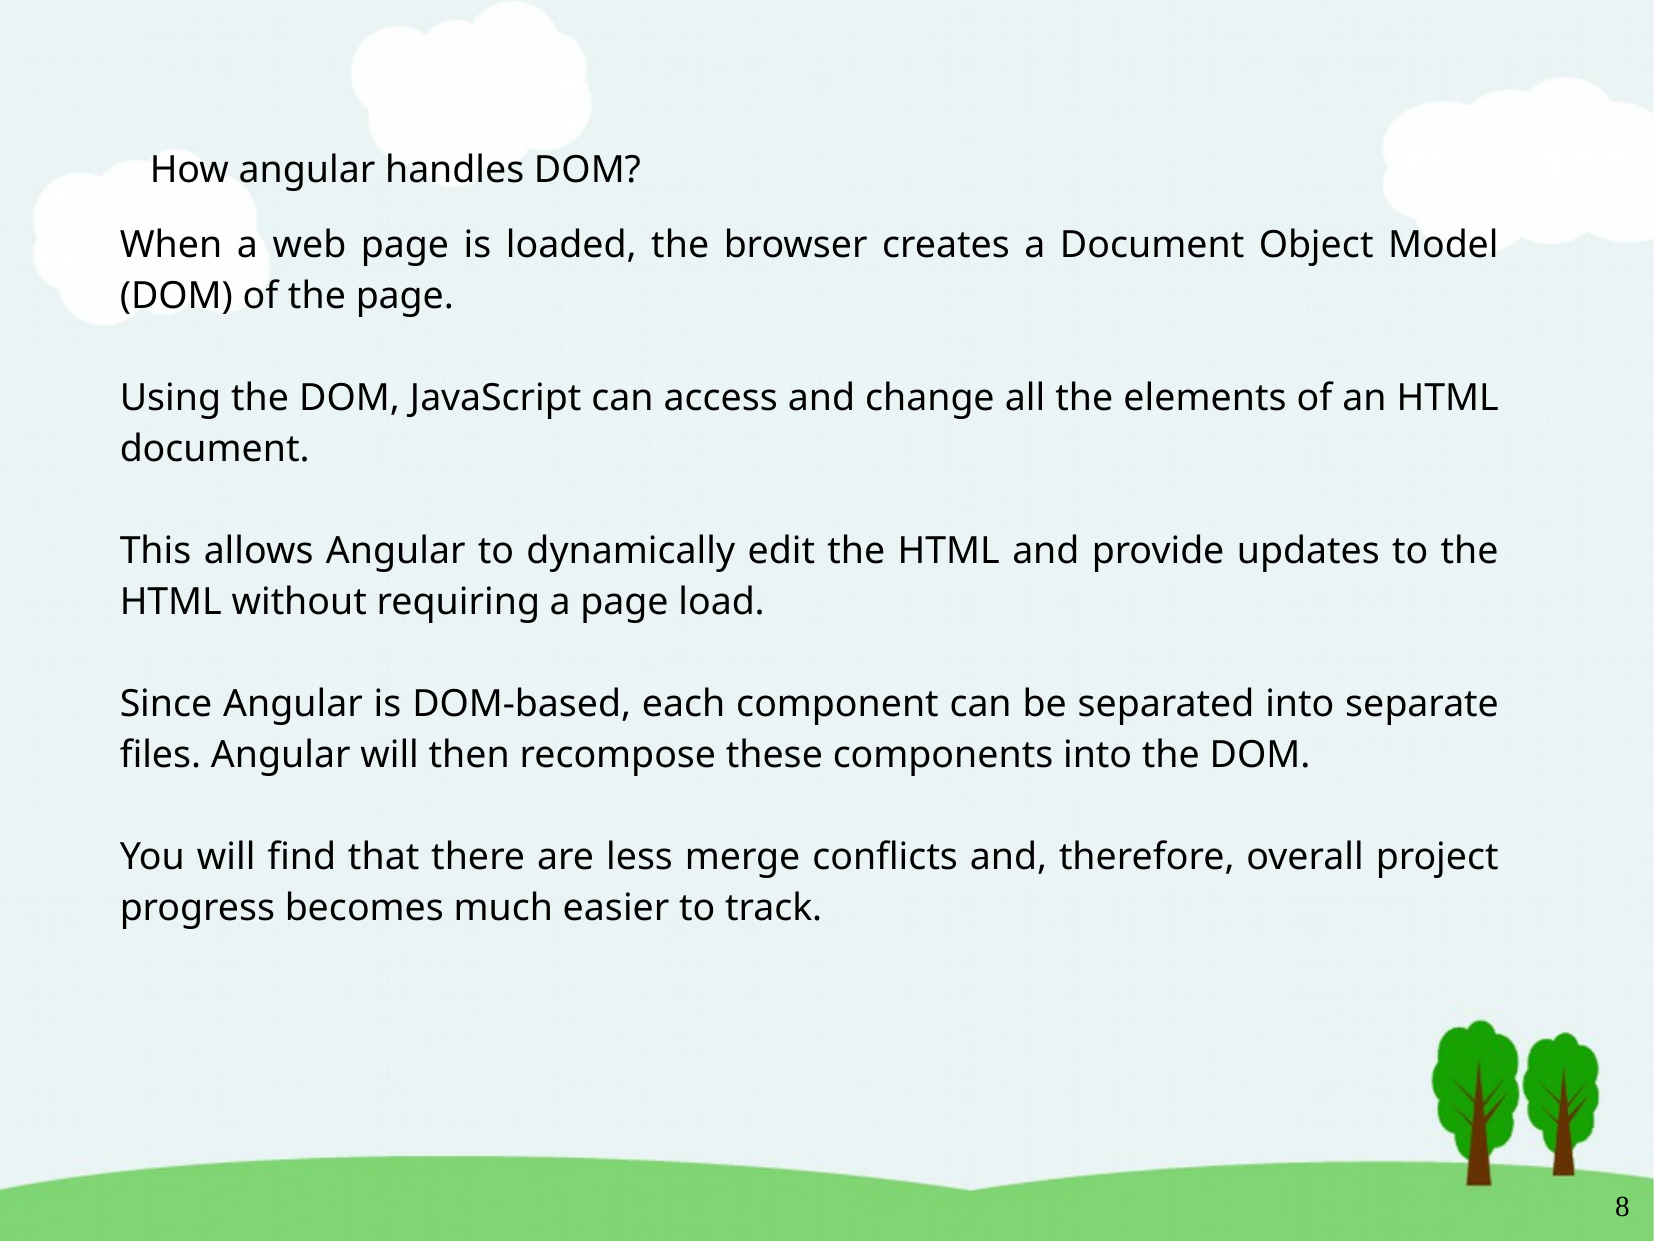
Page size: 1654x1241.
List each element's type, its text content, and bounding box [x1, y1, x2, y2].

picture [0, 0, 1654, 1241]
text_box How angular handles DOM? [135, 135, 1531, 192]
text_box When a web page is loaded, the browser creates a Document Object Model (DOM) of the page. Using the DOM, JavaScript can access and change all the elements of an HTML document. This allows Angular to dynamically edit the HTML and provide updates to the HTML without requiring a page load. Since Angular is DOM-based, each component can be separated into separate files. Angular will then recompose these components into the DOM. You will find that there are less merge conflicts and, therefore, overall project progress becomes much easier to track. [105, 210, 1516, 803]
